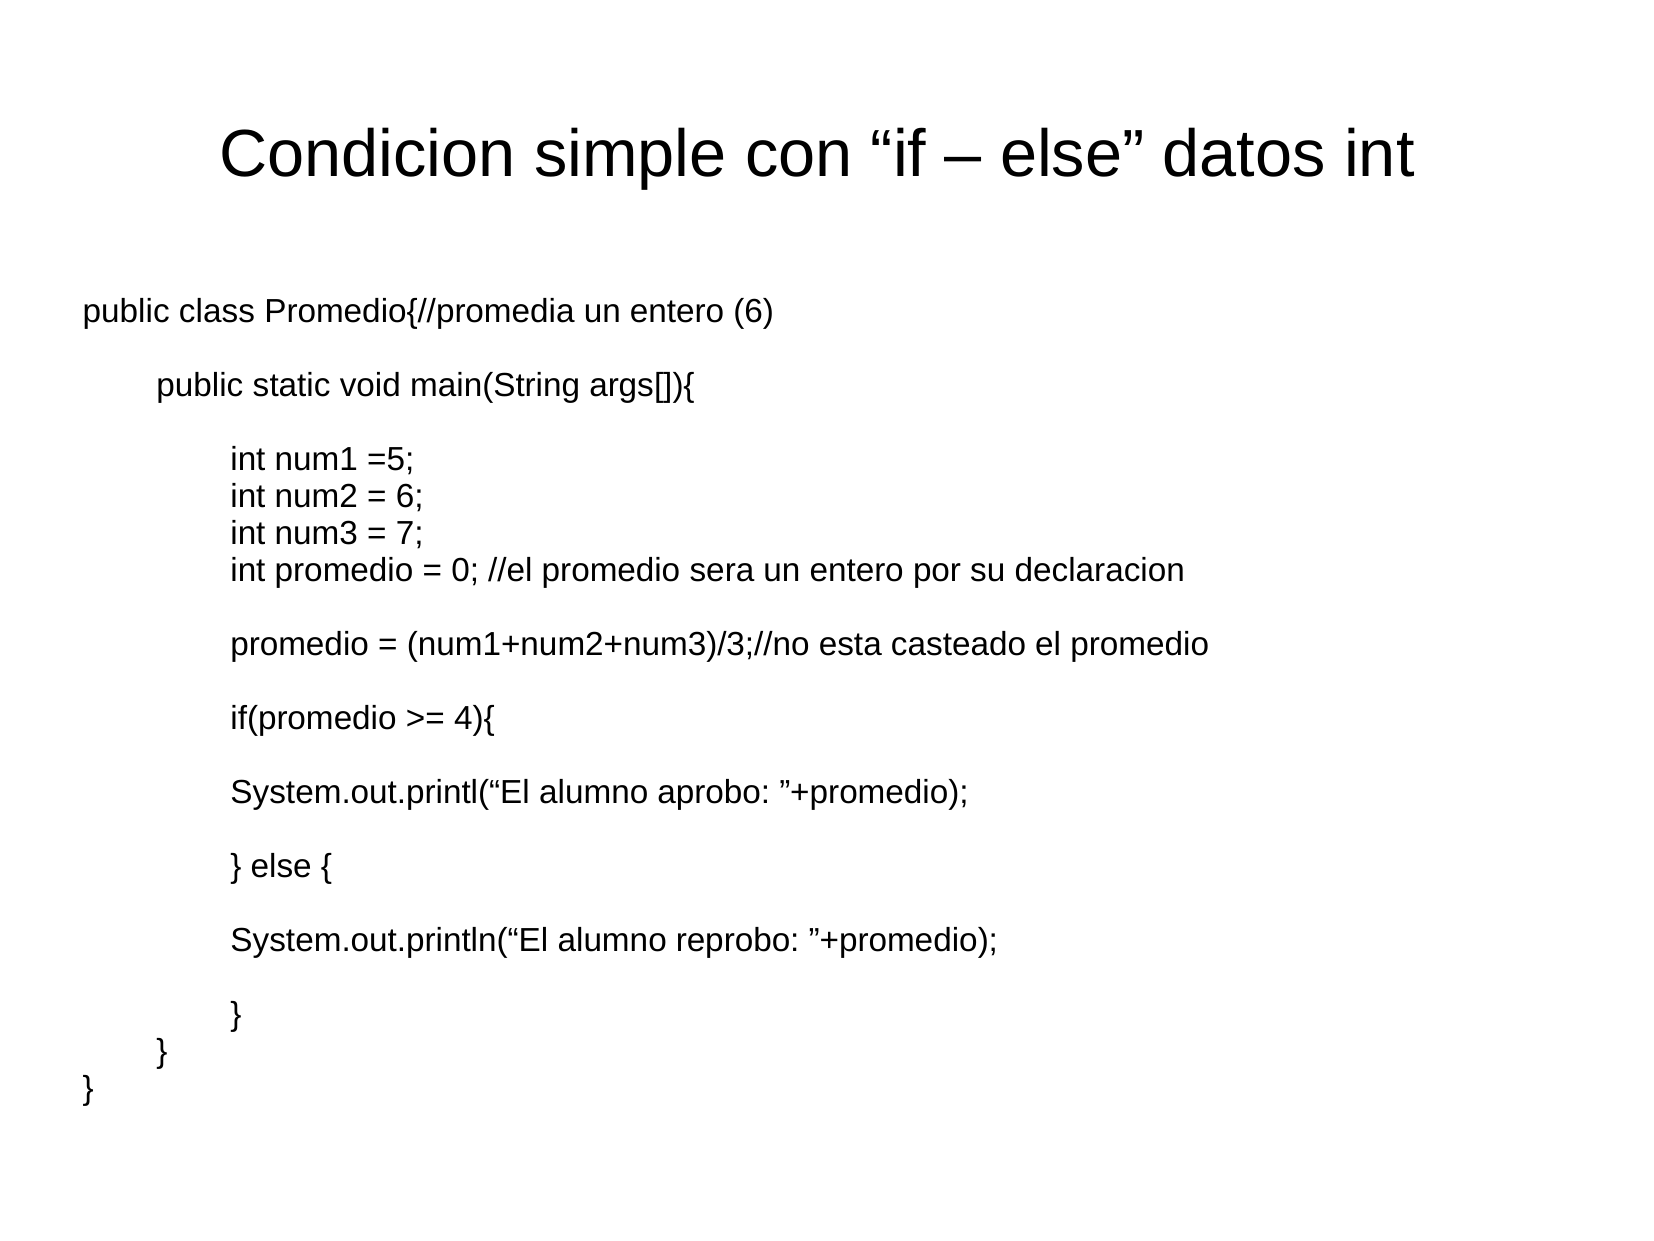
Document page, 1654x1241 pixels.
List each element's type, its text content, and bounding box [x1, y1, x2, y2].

subtitle public class Promedio{//promedia un entero (6) public static void main(String args[]){ int num1 =5; int num2 = 6; int num3 = 7; int promedio = 0; //el promedio sera un entero por su declaracion promedio = (num1+num2+num3)/3;//no esta casteado el promedio if(promedio >= 4){ System.out.printl(“El alumno aprobo: ”+promedio); } else { System.out.println(“El alumno reprobo: ”+promedio); } } } [82, 289, 1571, 1110]
title Condicion simple con “if – else” datos int [82, 49, 1571, 257]
